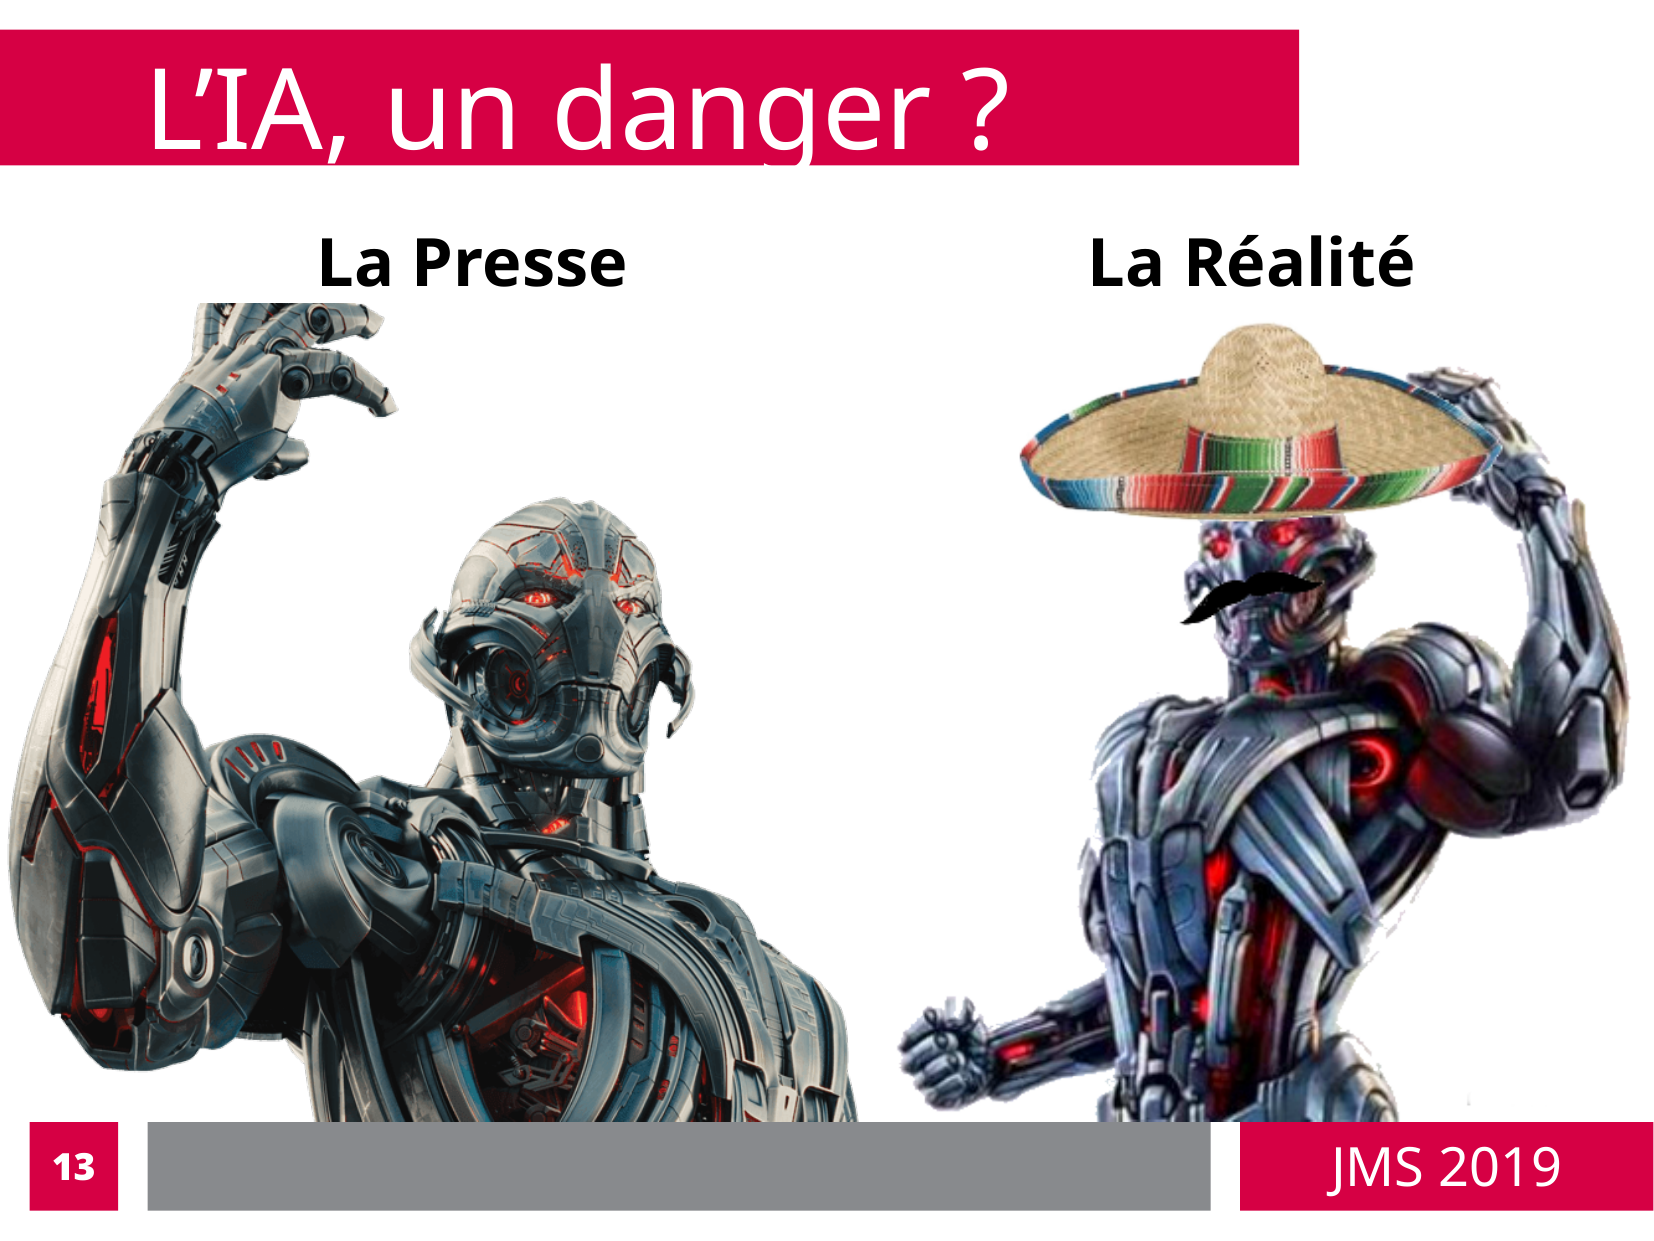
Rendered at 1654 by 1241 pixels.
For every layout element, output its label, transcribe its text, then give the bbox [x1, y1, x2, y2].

title L’IA, un danger ? [0, 29, 1229, 178]
text_box La Presse [218, 214, 727, 303]
text_box La Réalité [998, 214, 1506, 308]
picture [0, 303, 1654, 1123]
